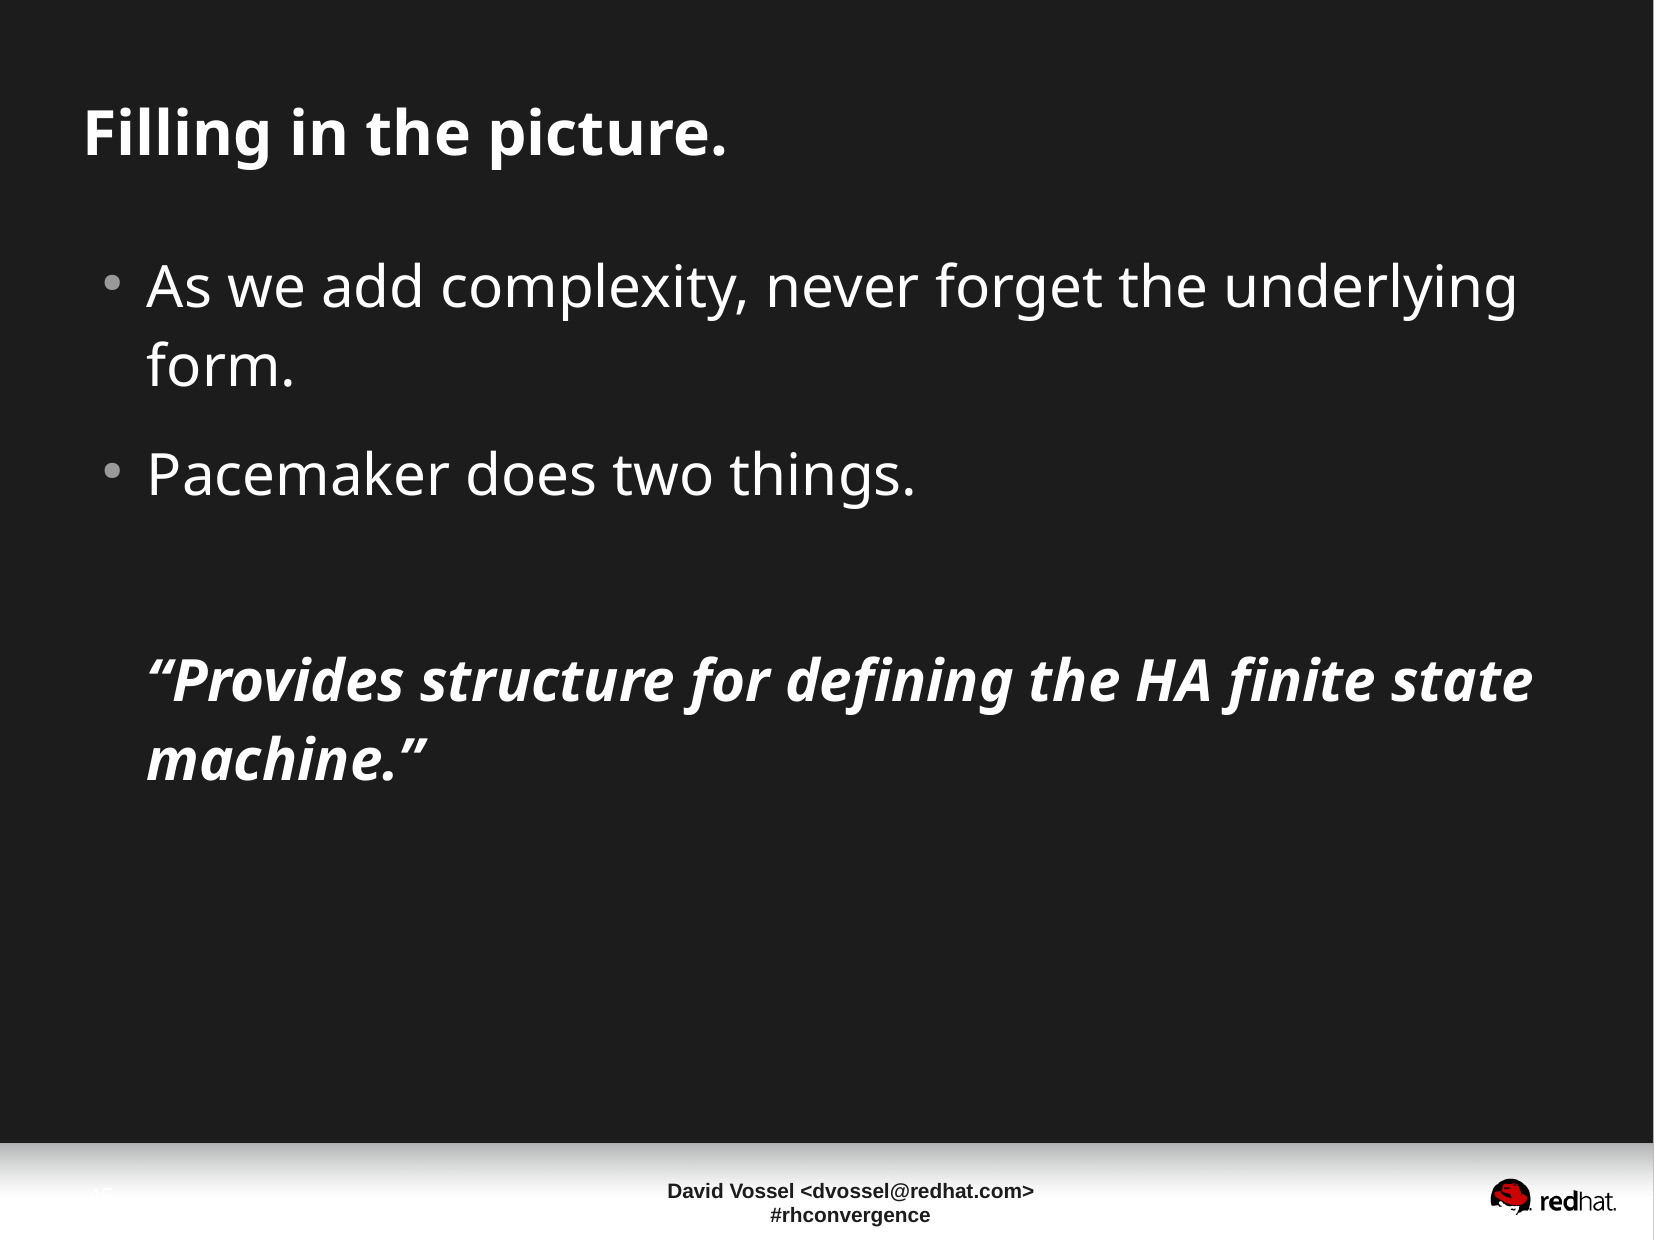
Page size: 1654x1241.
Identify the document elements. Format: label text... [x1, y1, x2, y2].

picture [0, 1143, 1654, 1241]
title Filling in the picture. [82, 37, 1571, 226]
list As we add complexity, never forget the underlying form. Pacemaker does two things. “Provides structure for defining the HA finite state machine.” [86, 244, 1576, 1039]
